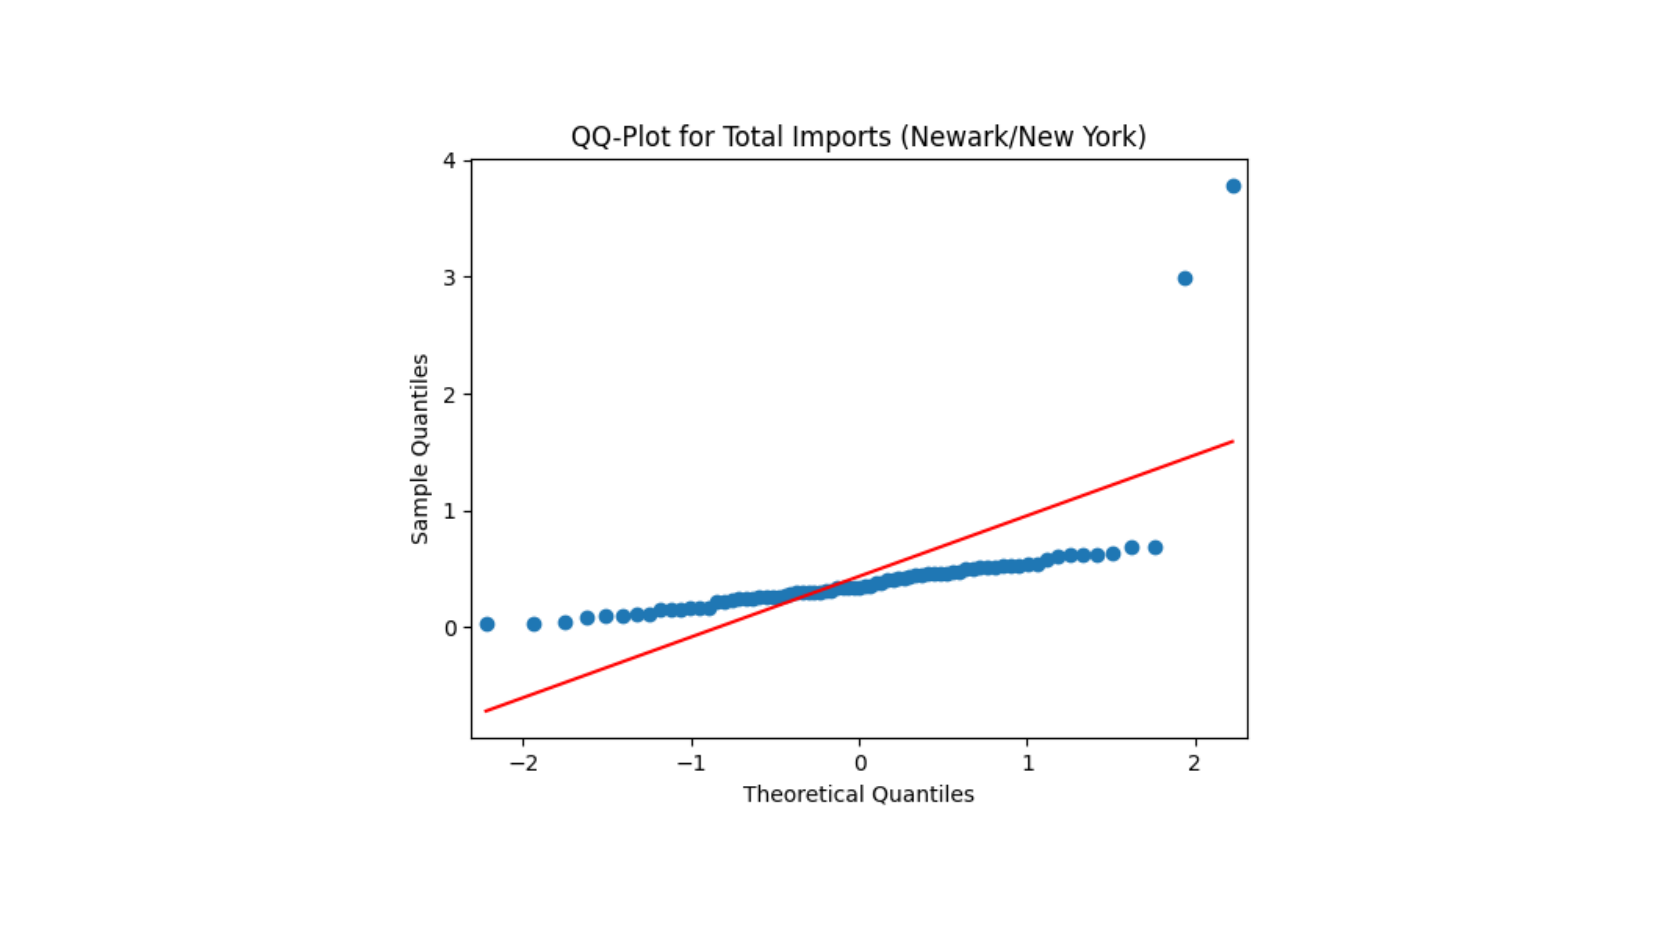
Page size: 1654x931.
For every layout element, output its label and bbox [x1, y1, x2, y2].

picture [396, 109, 1263, 821]
